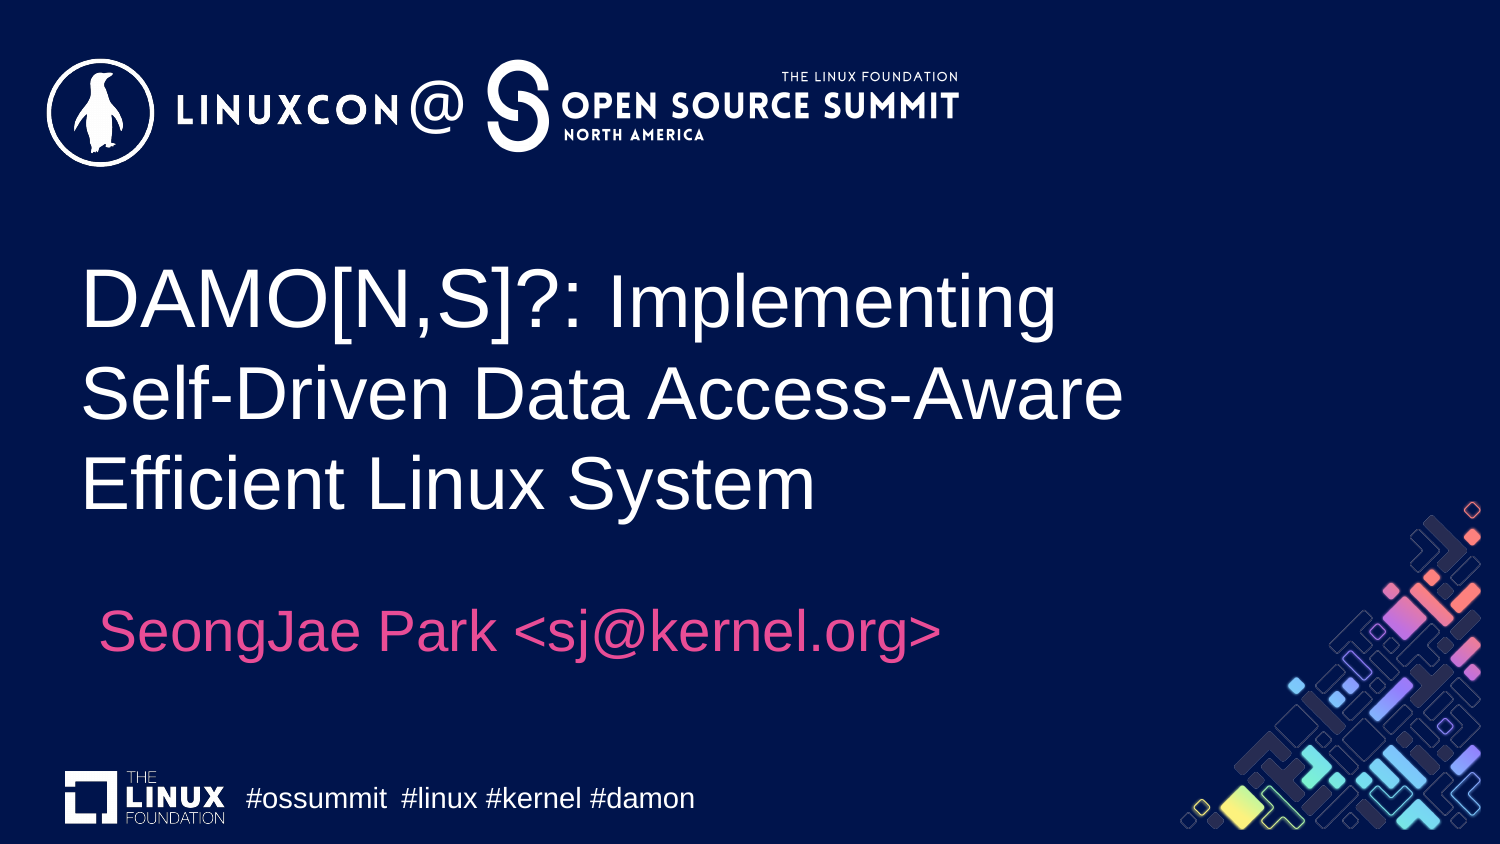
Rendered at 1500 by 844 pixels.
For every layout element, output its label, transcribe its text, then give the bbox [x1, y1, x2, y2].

title DAMO[N,S]?: Implementing Self-Driven Data Access-Aware Efficient Linux System [65, 196, 1380, 573]
picture [1180, 501, 1481, 830]
picture [478, 50, 968, 161]
text_box #linux #kernel #damon [386, 771, 776, 822]
subtitle SeongJae Park <sj@kernel.org> [65, 572, 1261, 683]
picture [39, 51, 404, 174]
picture [65, 771, 225, 824]
